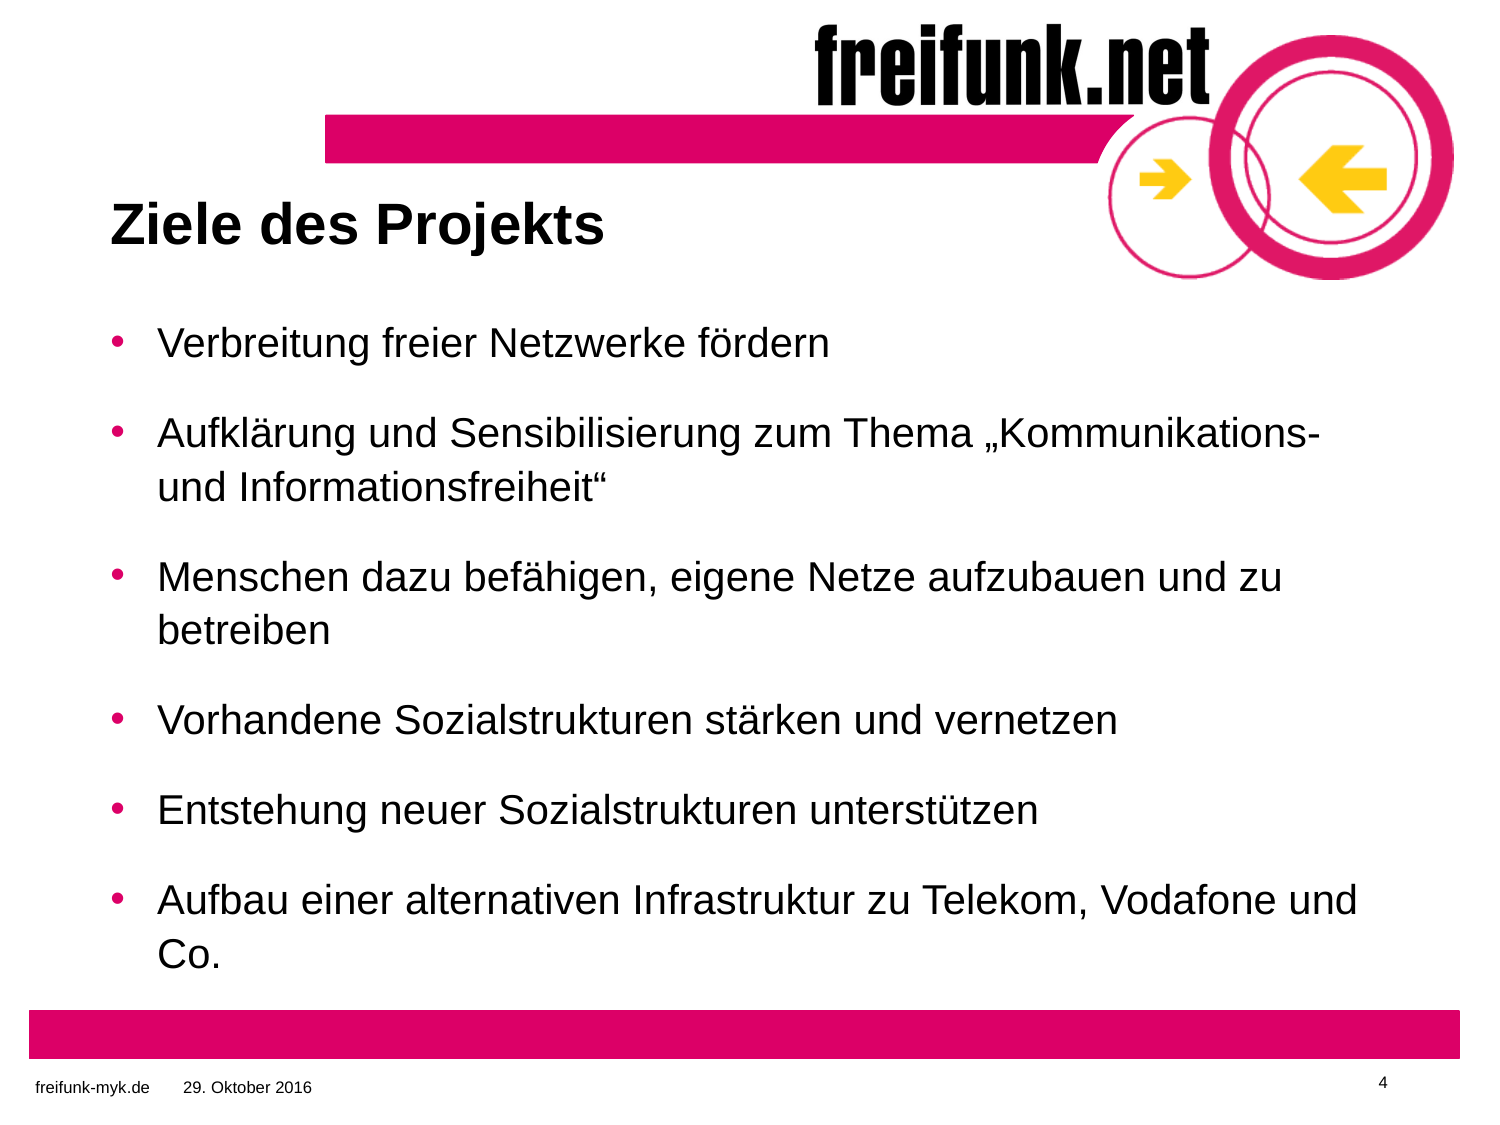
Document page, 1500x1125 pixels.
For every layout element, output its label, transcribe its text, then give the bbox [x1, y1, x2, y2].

title Ziele des Projekts [110, 160, 1093, 282]
list Verbreitung freier Netzwerke fördern Aufklärung und Sensibilisierung zum Thema „Kommunikations- und Informationsfreiheit“ Menschen dazu befähigen, eigene Netze aufzubauen und zu betreiben Vorhandene Sozialstrukturen stärken und vernetzen Entstehung neuer Sozialstrukturen unterstützen Aufbau einer alternativen Infrastruktur zu Telekom, Vodafone und Co. [110, 312, 1392, 1000]
picture [816, 24, 1454, 280]
